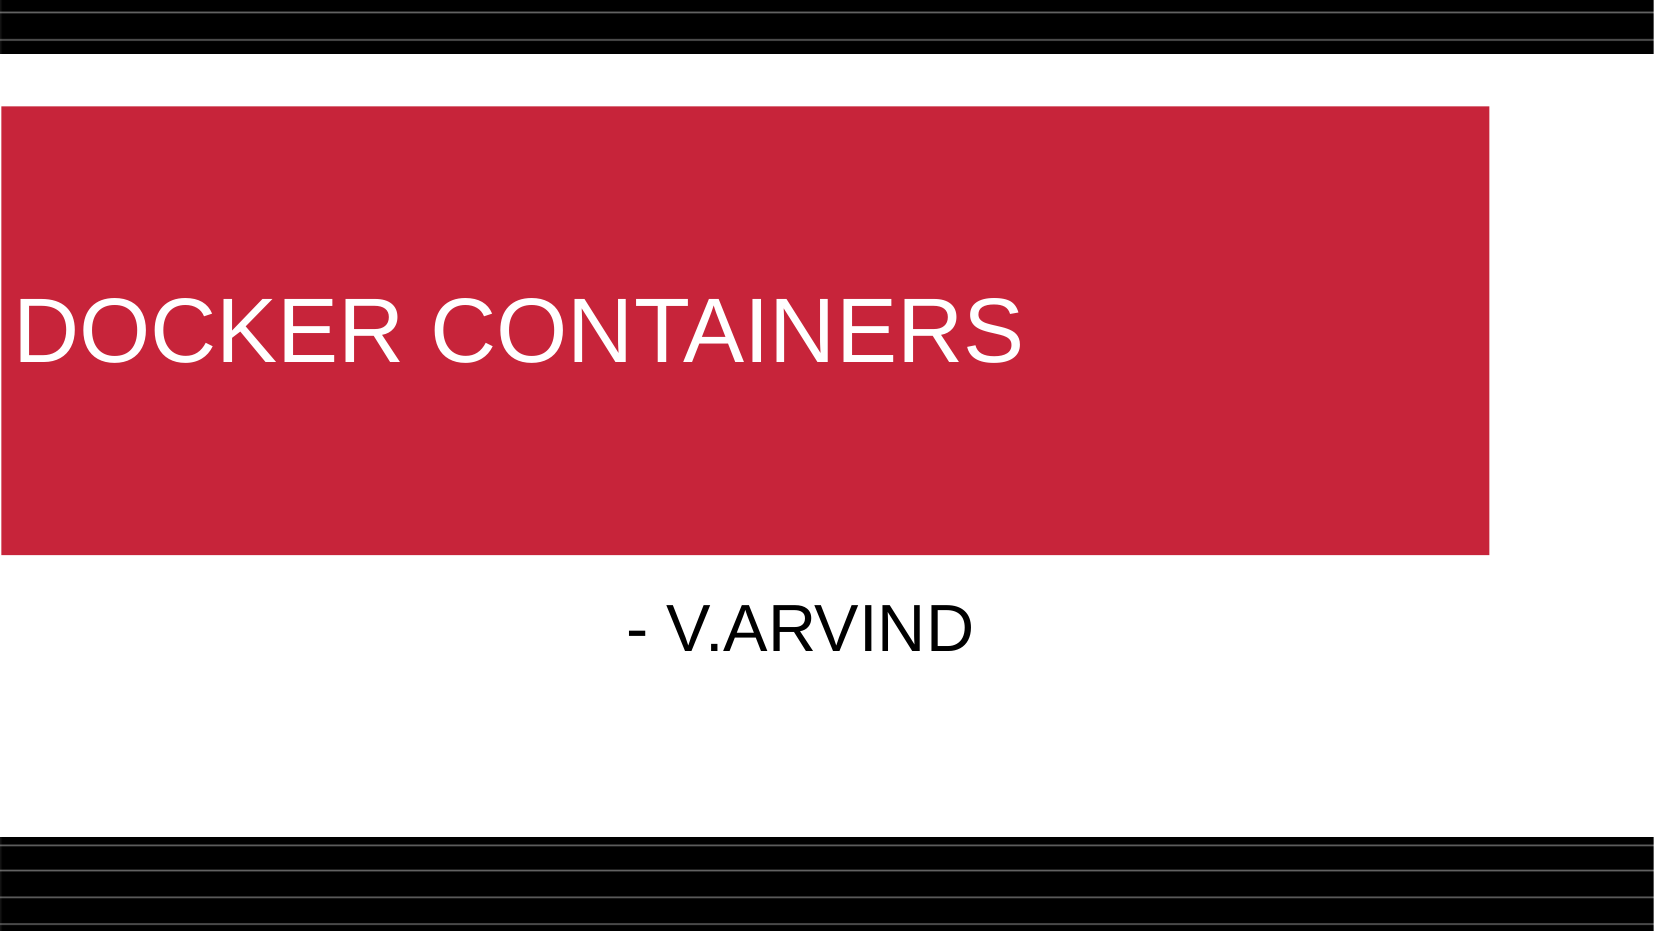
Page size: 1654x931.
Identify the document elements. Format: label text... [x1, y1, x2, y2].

subtitle - V.ARVIND [625, 590, 1489, 804]
picture [0, 0, 1654, 54]
title DOCKER CONTAINERS [1, 106, 1490, 556]
picture [0, 837, 1654, 931]
